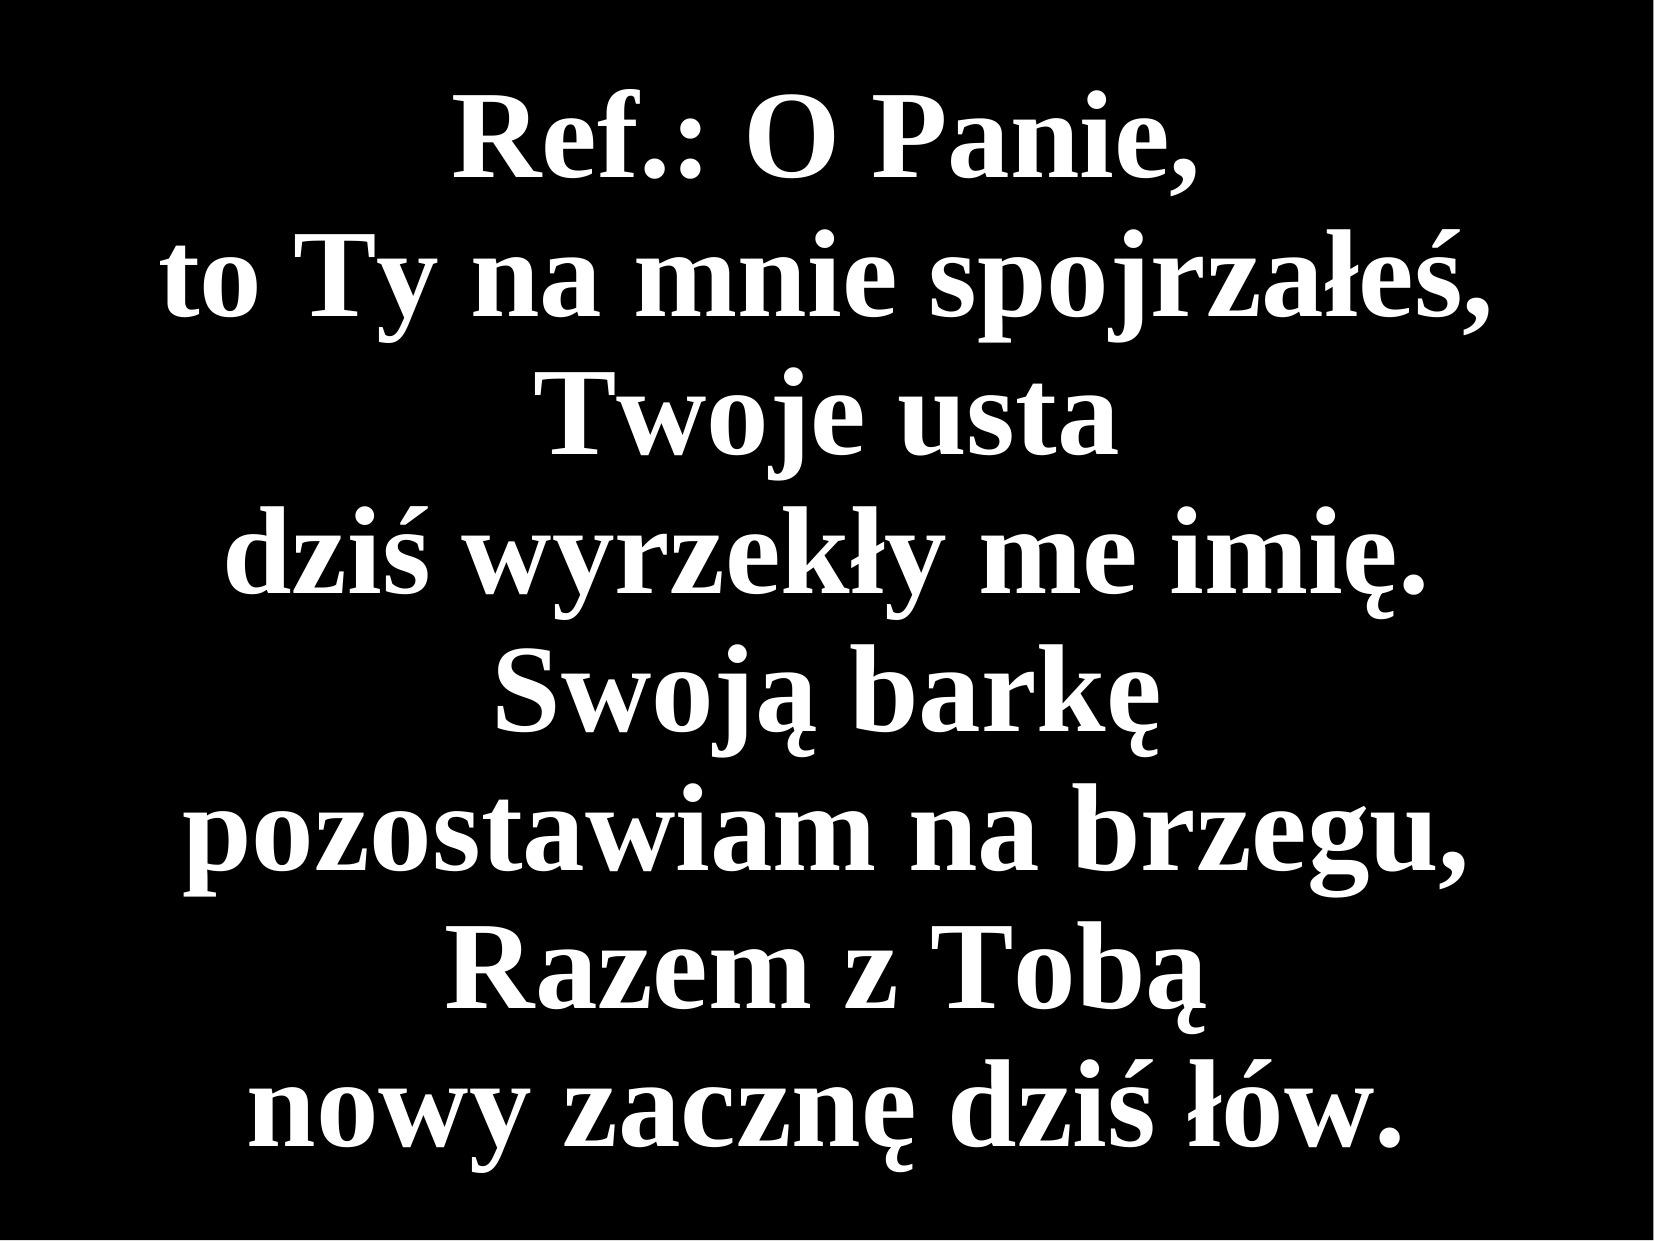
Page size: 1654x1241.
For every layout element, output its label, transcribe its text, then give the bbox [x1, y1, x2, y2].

title Ref.: O Panie, to Ty na mnie spojrzałeś, Twoje usta dziś wyrzekły me imię. Swoją barkę pozostawiam na brzegu, Razem z Tobą nowy zacznę dziś łów. [0, 0, 1654, 1241]
